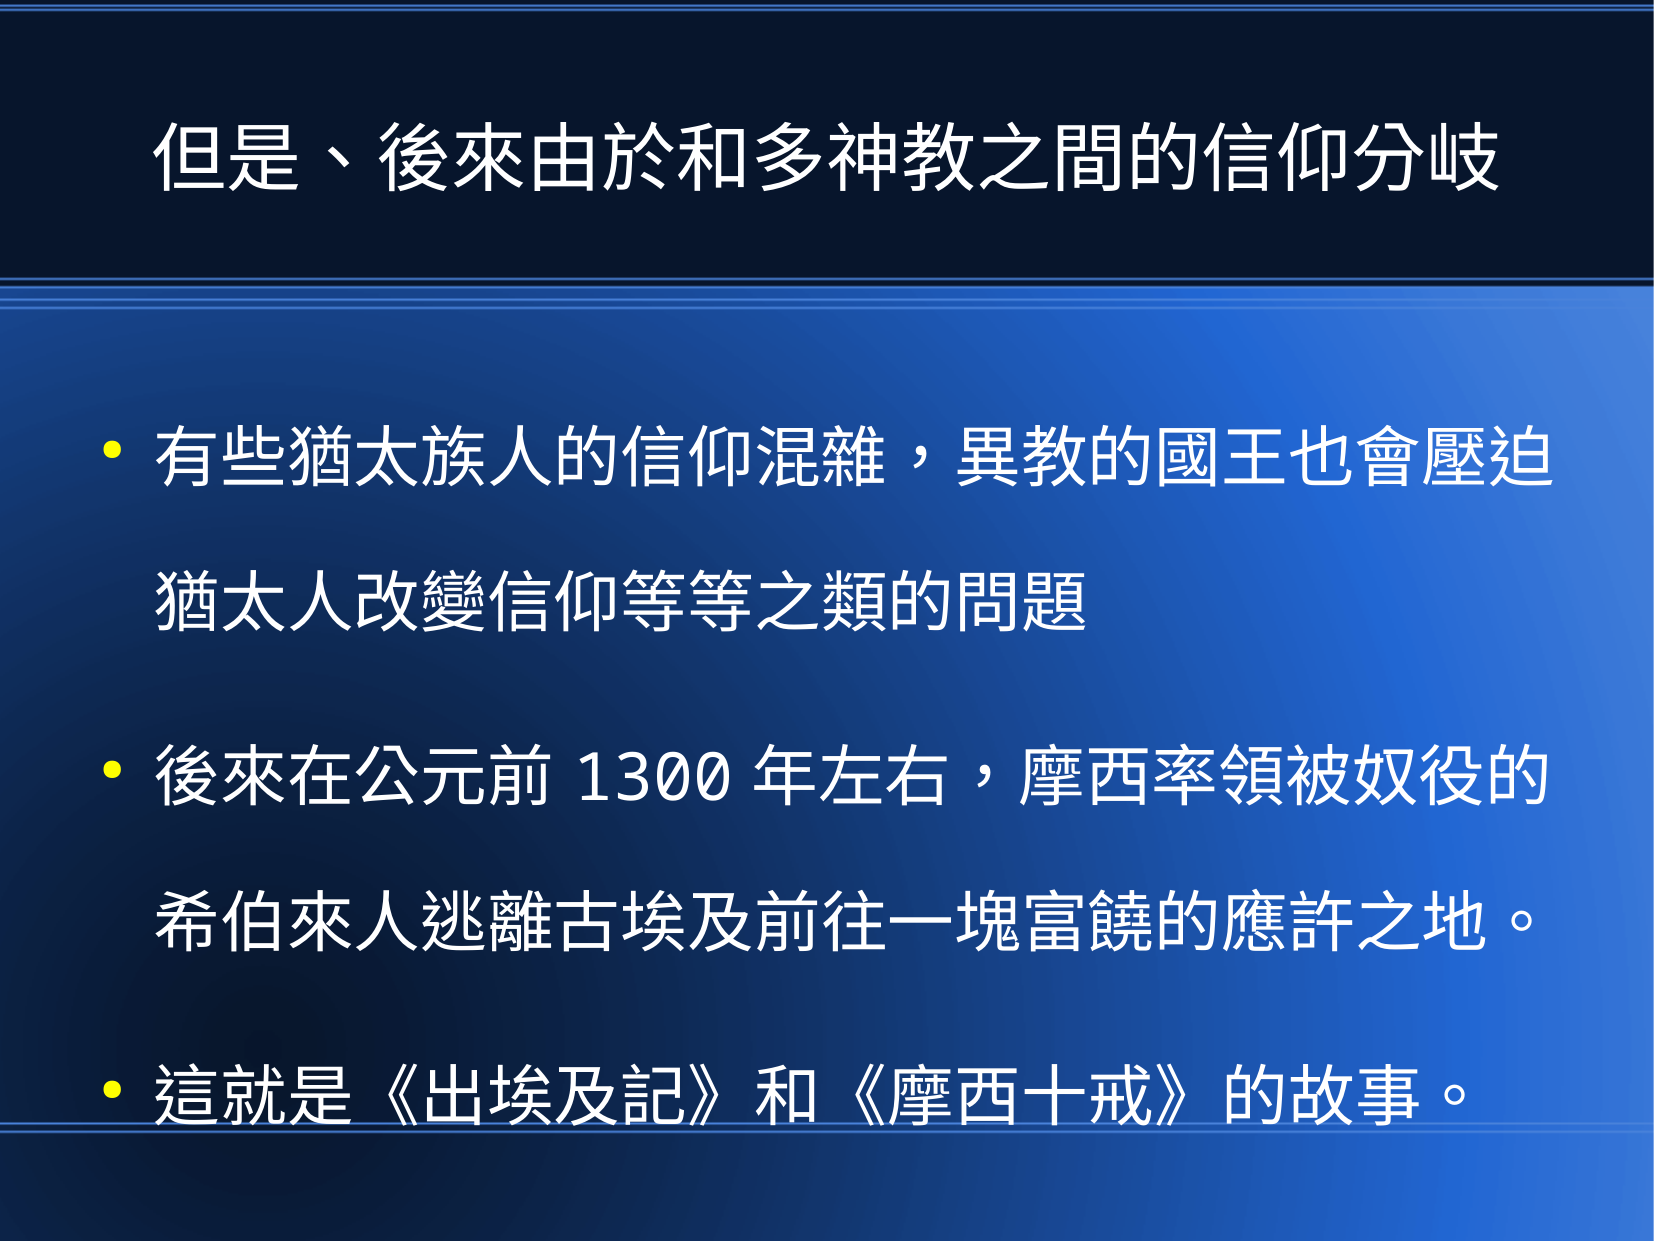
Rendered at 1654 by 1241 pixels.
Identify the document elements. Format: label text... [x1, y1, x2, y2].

list 有些猶太族人的信仰混雜，異教的國王也會壓迫猶太人改變信仰等等之類的問題 後來在公元前1300年左右，摩西率領被奴役的希伯來人逃離古埃及前往一塊富饒的應許之地。 這就是《出埃及記》和《摩西十戒》的故事。 [82, 355, 1571, 1241]
picture [0, 0, 1654, 1241]
title 但是、後來由於和多神教之間的信仰分岐 [82, 49, 1571, 257]
